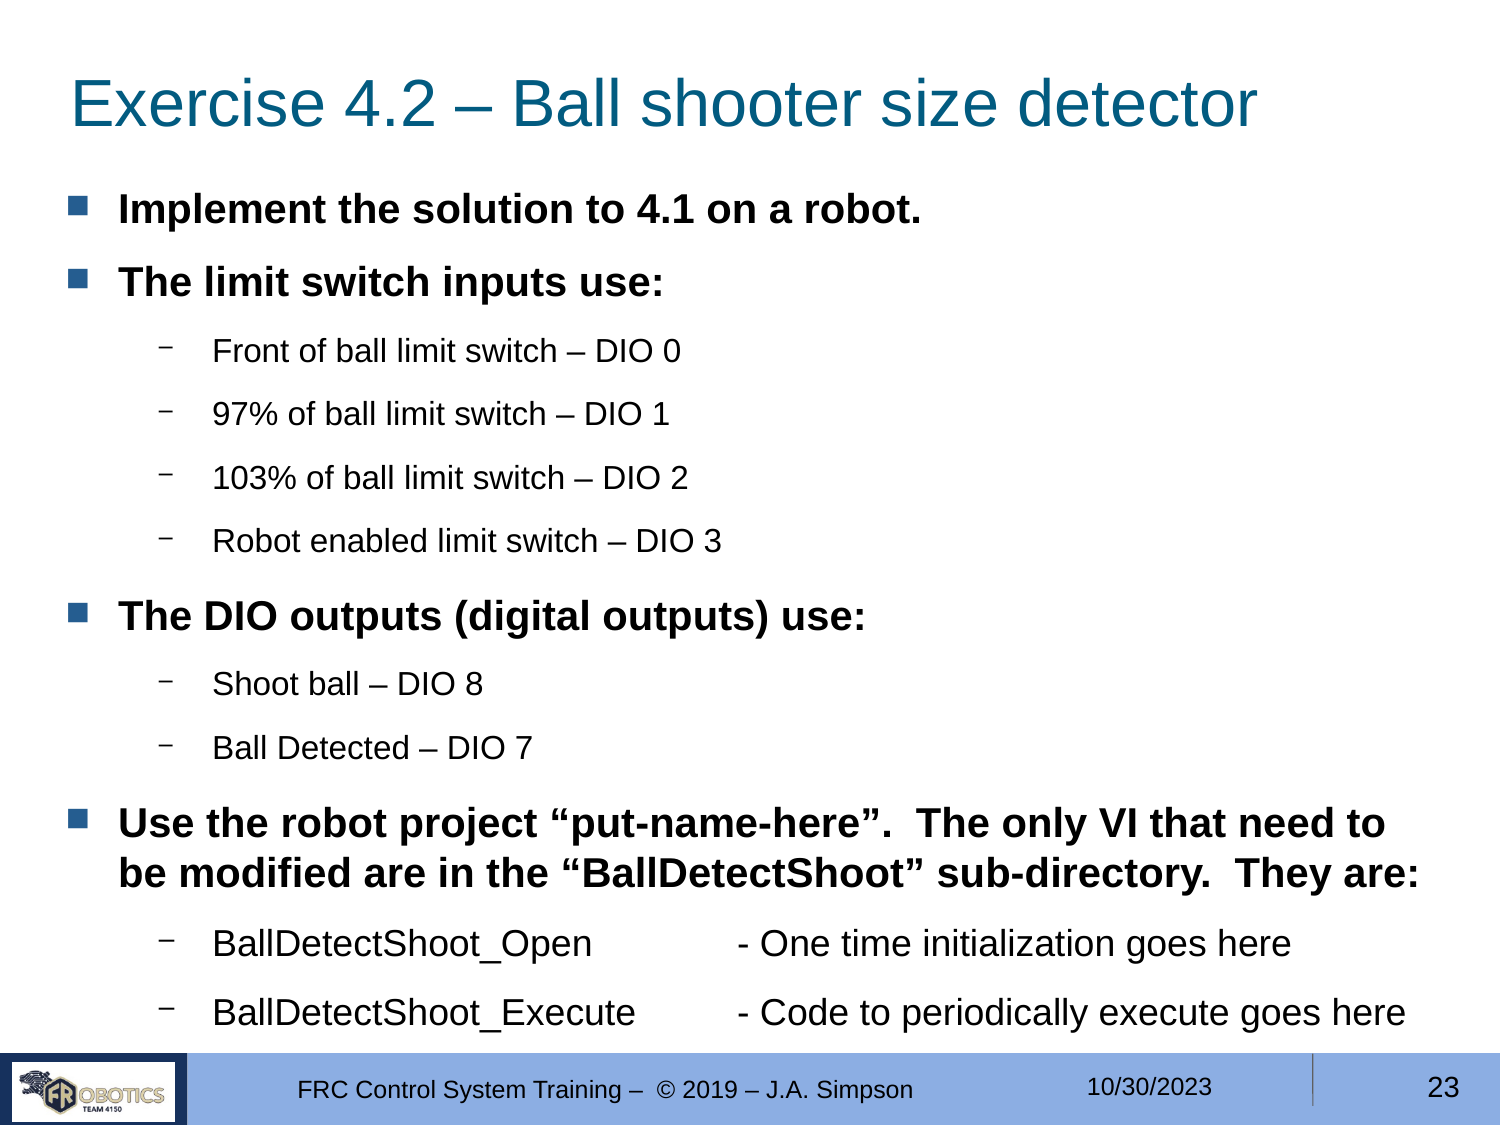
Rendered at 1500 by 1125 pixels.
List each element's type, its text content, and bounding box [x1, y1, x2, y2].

list Implement the solution to 4.1 on a robot. The limit switch inputs use: Front of ball limit switch – DIO 0 97% of ball limit switch – DIO 1 103% of ball limit switch – DIO 2 Robot enabled limit switch – DIO 3 The DIO outputs (digital outputs) use: Shoot ball – DIO 8 Ball Detected – DIO 7 Use the robot project “put-name-here”. The only VI that need to be modified are in the “BallDetectShoot” sub-directory. They are: BallDetectShoot_Open - One time initialization goes here BallDetectShoot_Execute - Code to periodically execute goes here [55, 174, 1441, 1025]
picture [12, 1062, 175, 1122]
title Exercise 4.2 – Ball shooter size detector [55, 52, 1443, 148]
slide_number 10/30/2023 [1012, 1071, 1288, 1100]
slide_number <number> [1337, 1072, 1475, 1100]
footer FRC Control System Training – © 2019 – J.A. Simpson [225, 1074, 988, 1103]
